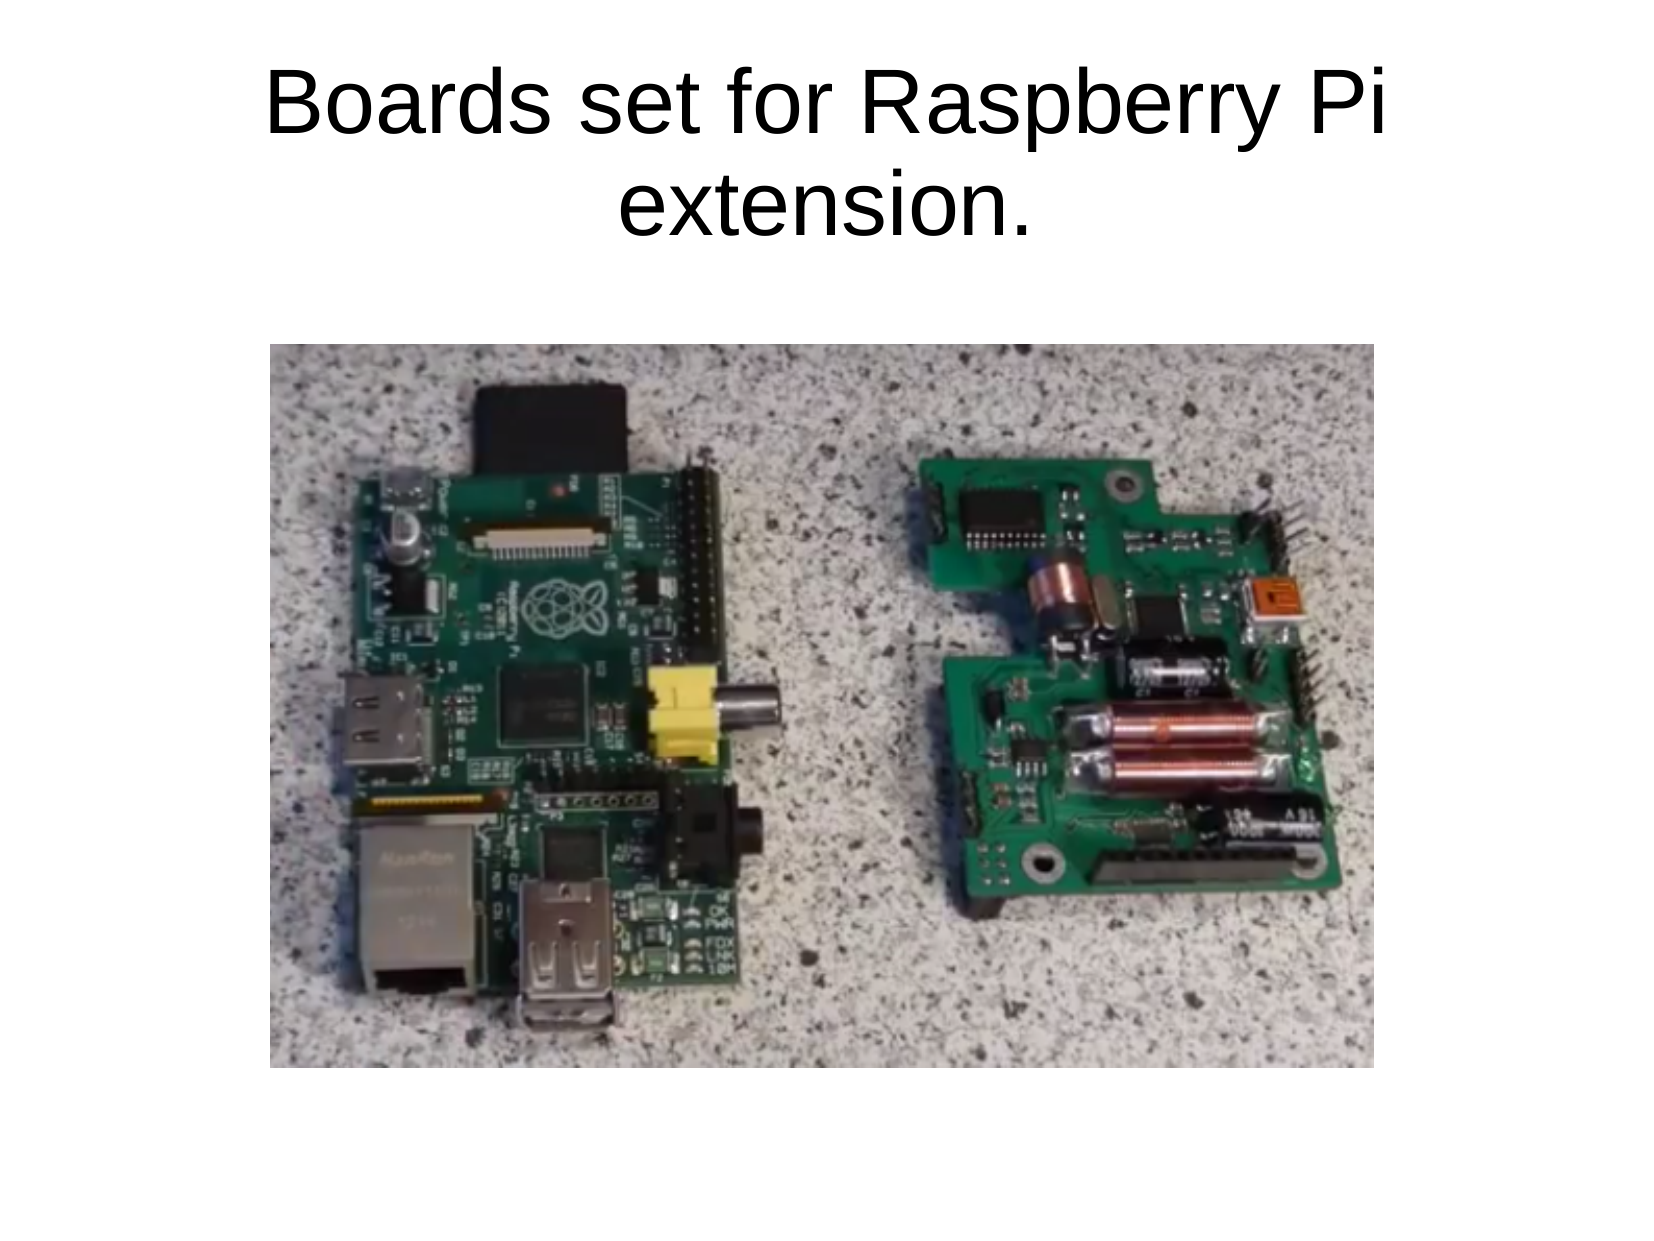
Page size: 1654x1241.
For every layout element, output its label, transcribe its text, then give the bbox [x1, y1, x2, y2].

title Boards set for Raspberry Pi extension. [82, 49, 1571, 257]
picture [270, 344, 1374, 1068]
